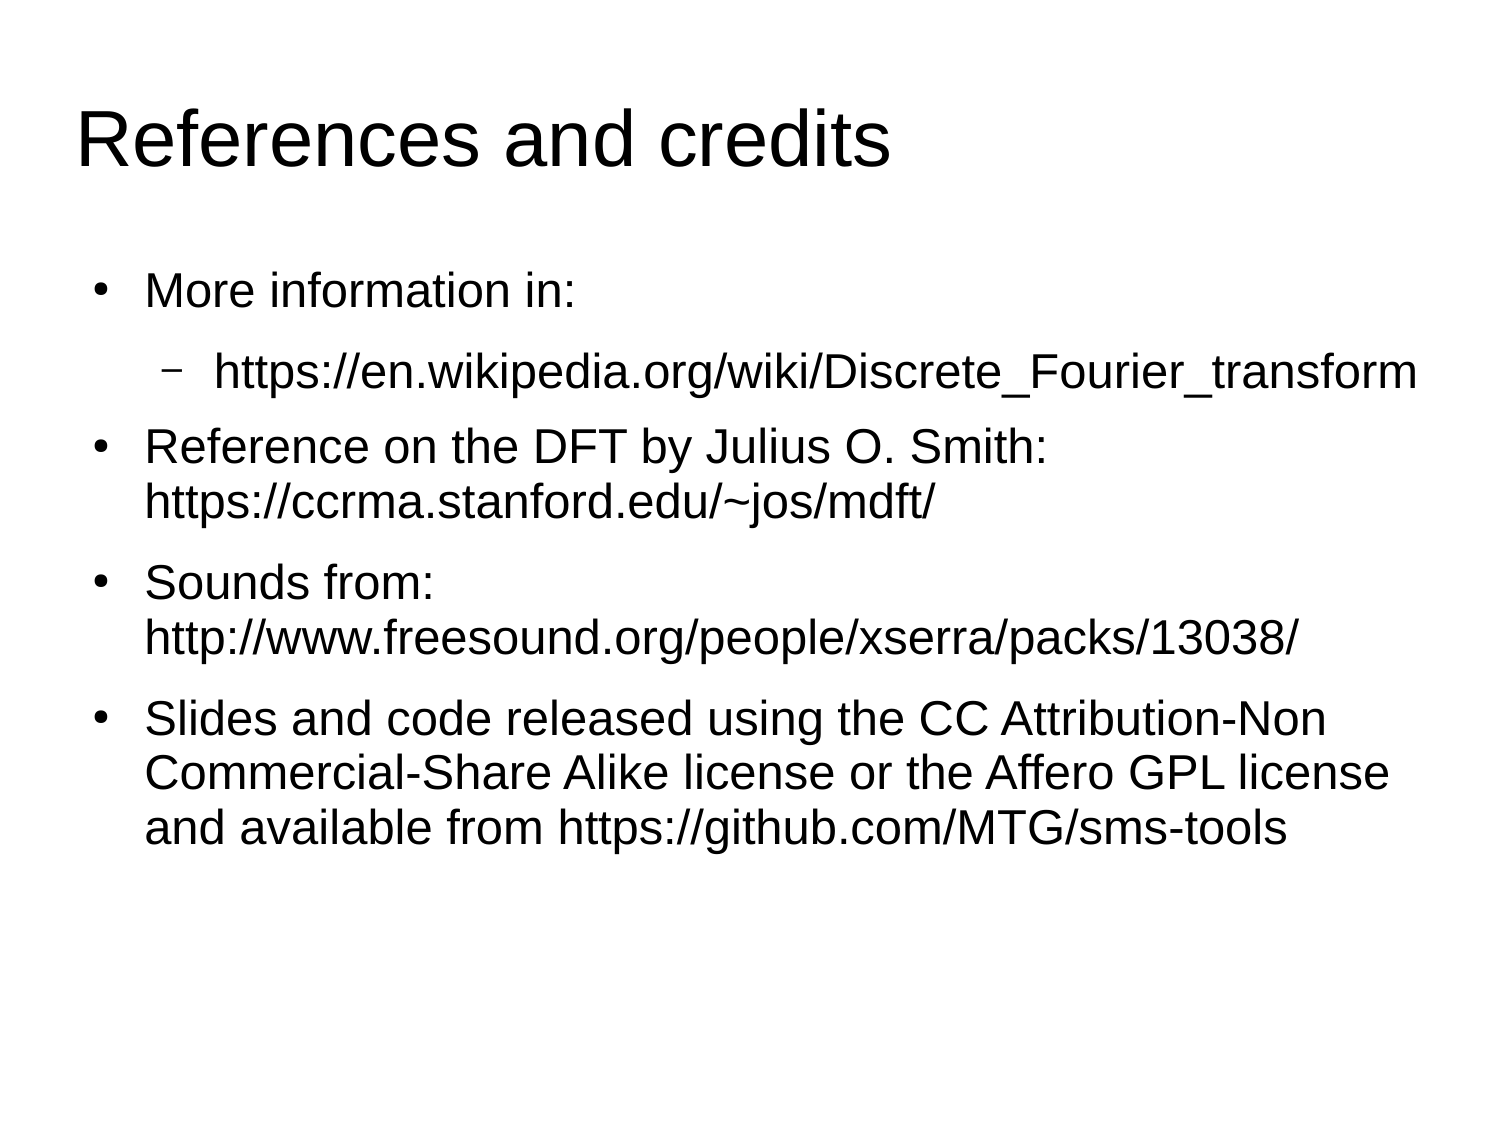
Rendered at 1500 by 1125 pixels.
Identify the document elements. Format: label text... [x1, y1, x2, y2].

list More information in: https://en.wikipedia.org/wiki/Discrete_Fourier_transform Reference on the DFT by Julius O. Smith: https://ccrma.stanford.edu/~jos/mdft/ Sounds from: http://www.freesound.org/people/xserra/packs/13038/ Slides and code released using the CC Attribution-Non Commercial-Share Alike license or the Affero GPL license and available from https://github.com/MTG/sms-tools [75, 263, 1425, 916]
title References and credits [75, 44, 1425, 233]
